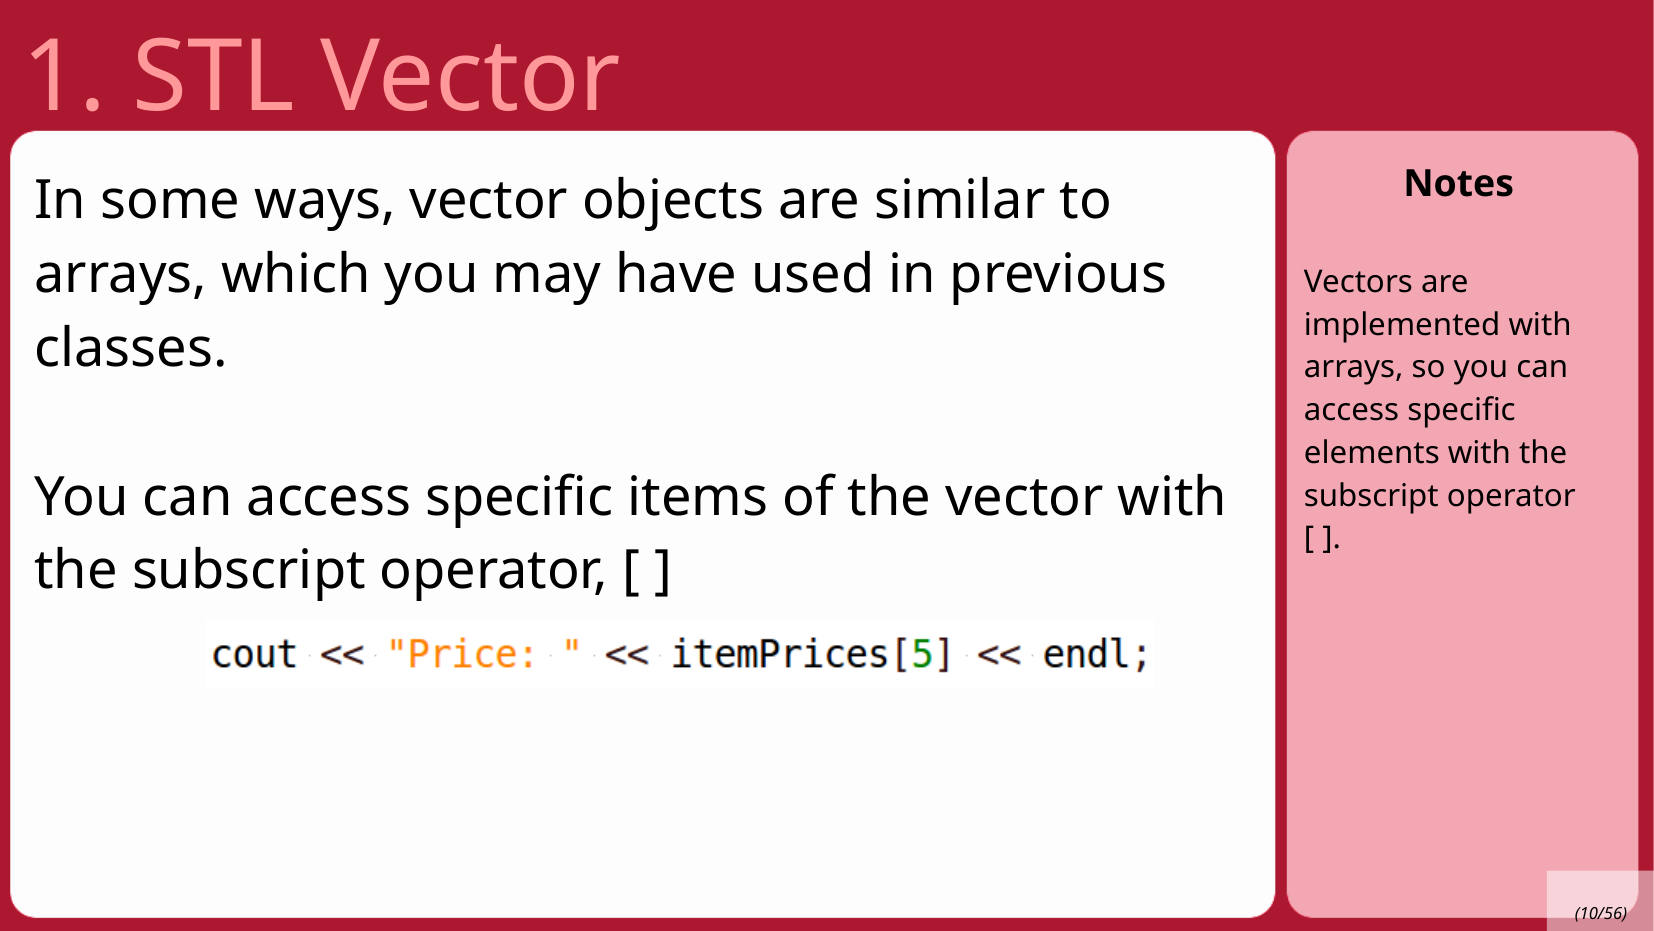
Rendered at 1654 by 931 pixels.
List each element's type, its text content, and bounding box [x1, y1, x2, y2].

title 1. STL Vector [22, 7, 1511, 136]
text_box Notes Vectors are implemented with arrays, so you can access specific elements with the subscript operator [ ]. [1289, 149, 1629, 460]
text_box (<number>/56) [1546, 877, 1654, 931]
picture [0, 0, 1654, 931]
text_box In some ways, vector objects are similar to arrays, which you may have used in previous classes. You can access specific items of the vector with the subscript operator, [ ] [34, 160, 1248, 465]
